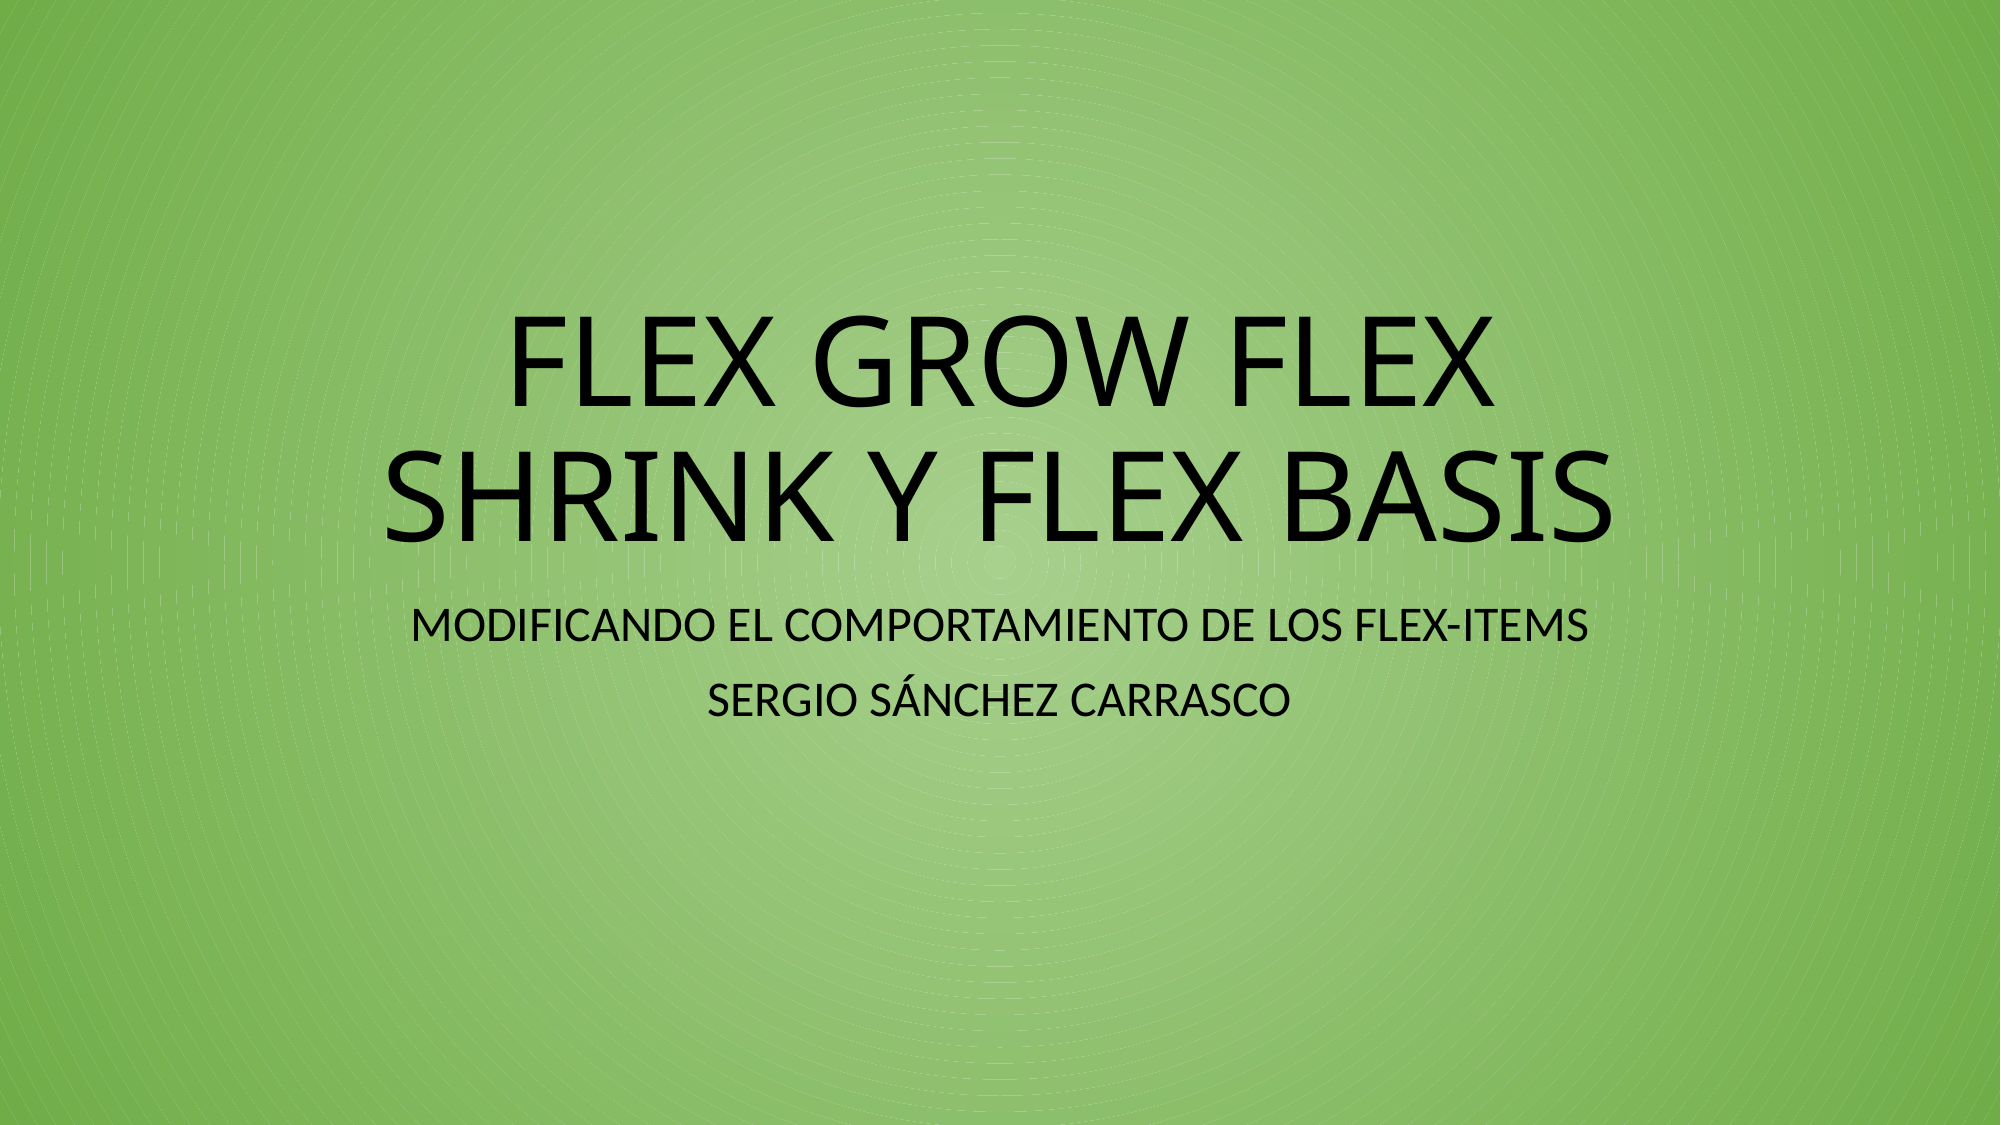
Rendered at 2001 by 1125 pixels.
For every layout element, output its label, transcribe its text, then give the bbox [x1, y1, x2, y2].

title FLEX GROW FLEX SHRINK Y FLEX BASIS [249, 184, 1750, 576]
subtitle MODIFICANDO EL COMPORTAMIENTO DE LOS FLEX-ITEMS SERGIO SÁNCHEZ CARRASCO [249, 590, 1750, 863]
